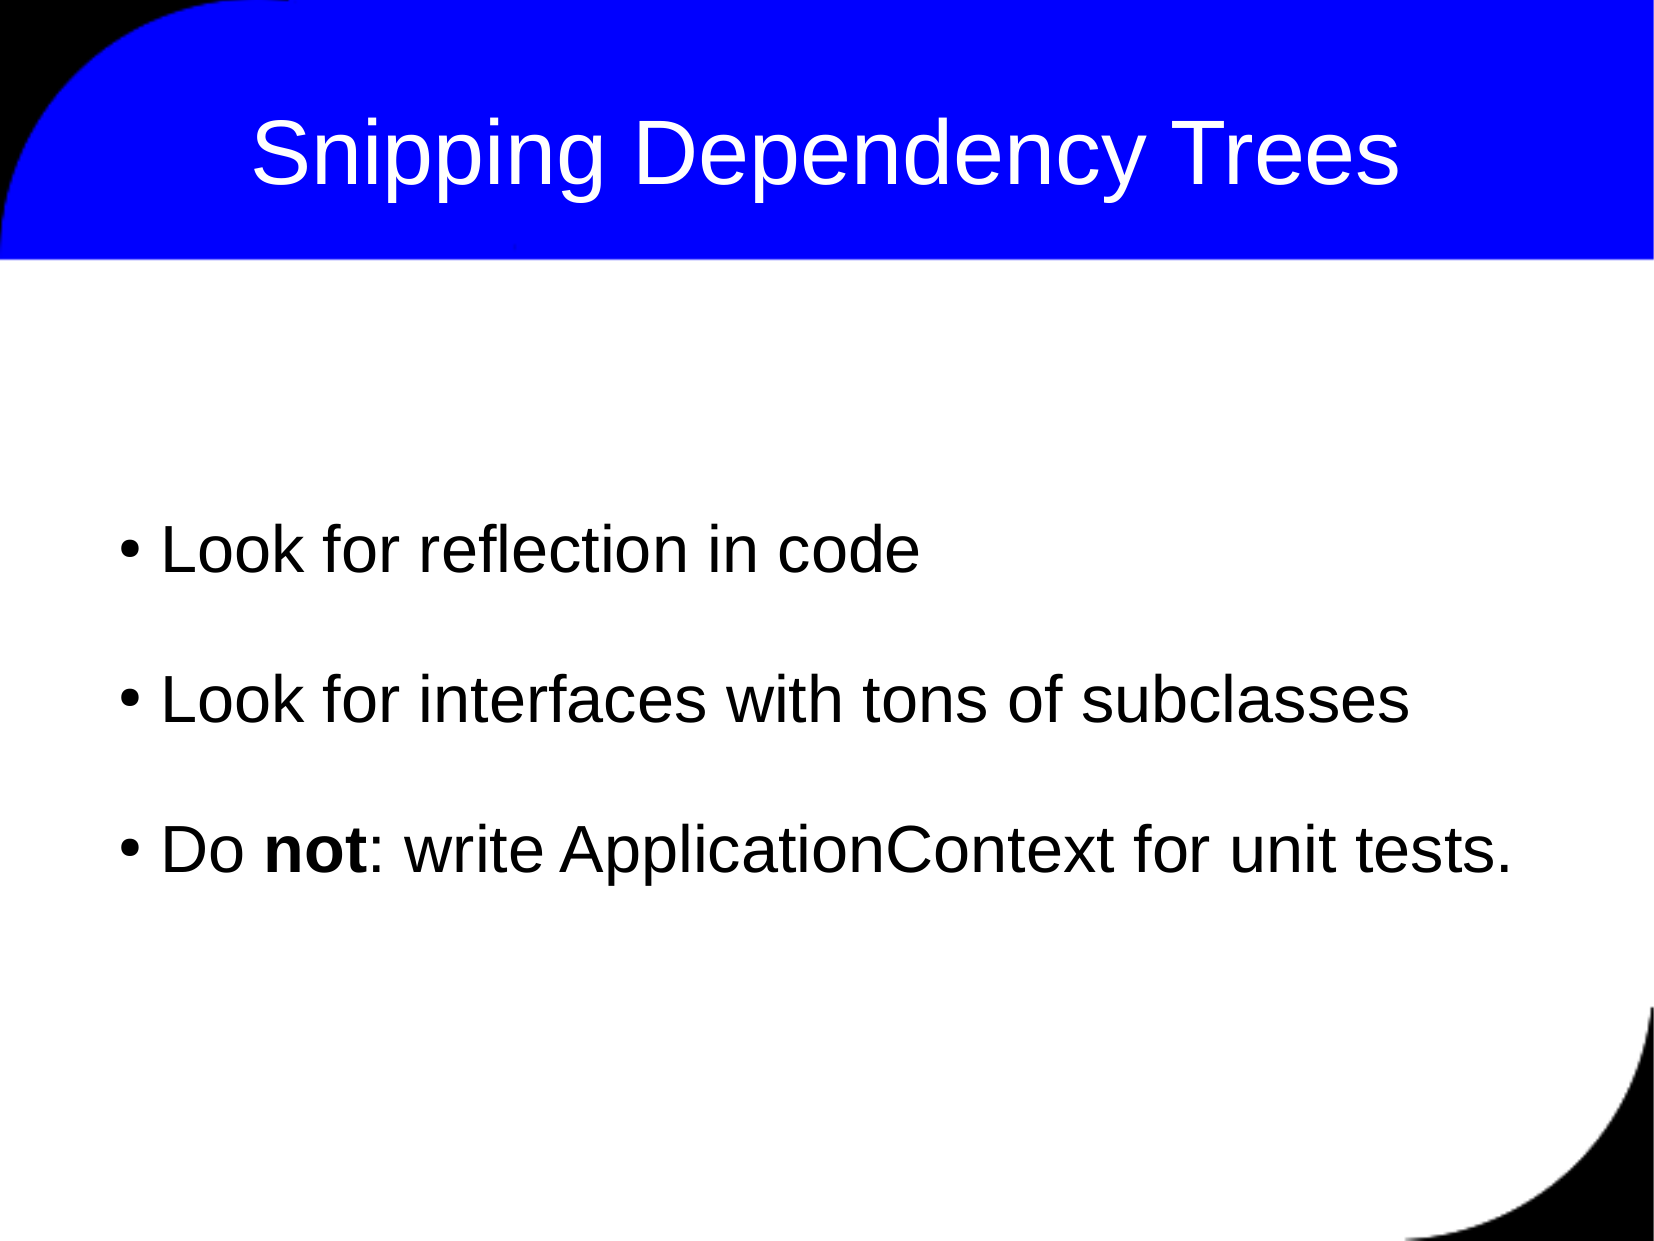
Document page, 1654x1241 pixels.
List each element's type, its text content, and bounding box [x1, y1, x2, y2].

title Snipping Dependency Trees [82, 56, 1571, 250]
subtitle Look for reflection in code Look for interfaces with tons of subclasses Do not: write ApplicationContext for unit tests. [118, 297, 1536, 1102]
picture [0, 0, 1654, 1241]
